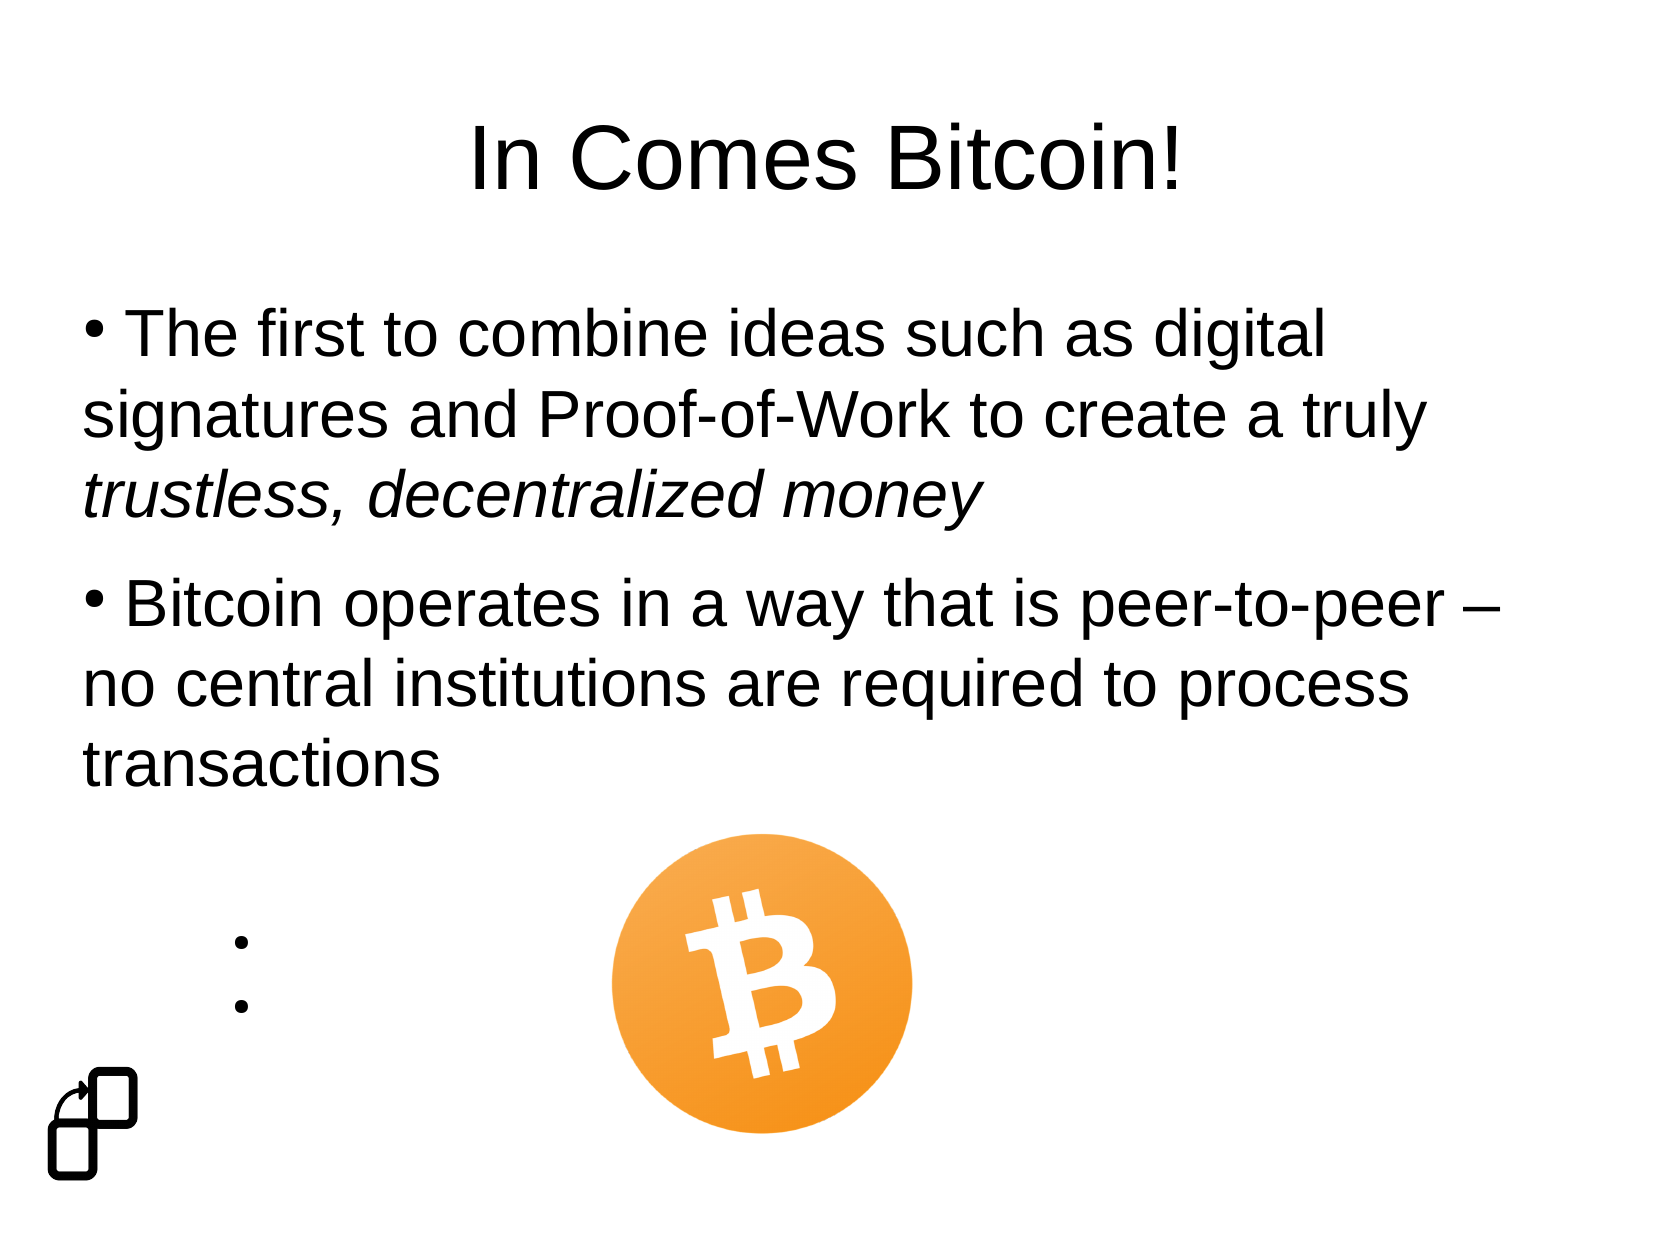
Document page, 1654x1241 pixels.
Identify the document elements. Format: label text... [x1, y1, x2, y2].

picture [30, 1062, 153, 1186]
picture [560, 782, 964, 1186]
title In Comes Bitcoin! [82, 97, 1571, 209]
list The first to combine ideas such as digital signatures and Proof-of-Work to create a truly trustless, decentralized money Bitcoin operates in a way that is peer-to-peer – no central institutions are required to process transactions [82, 290, 1571, 1010]
